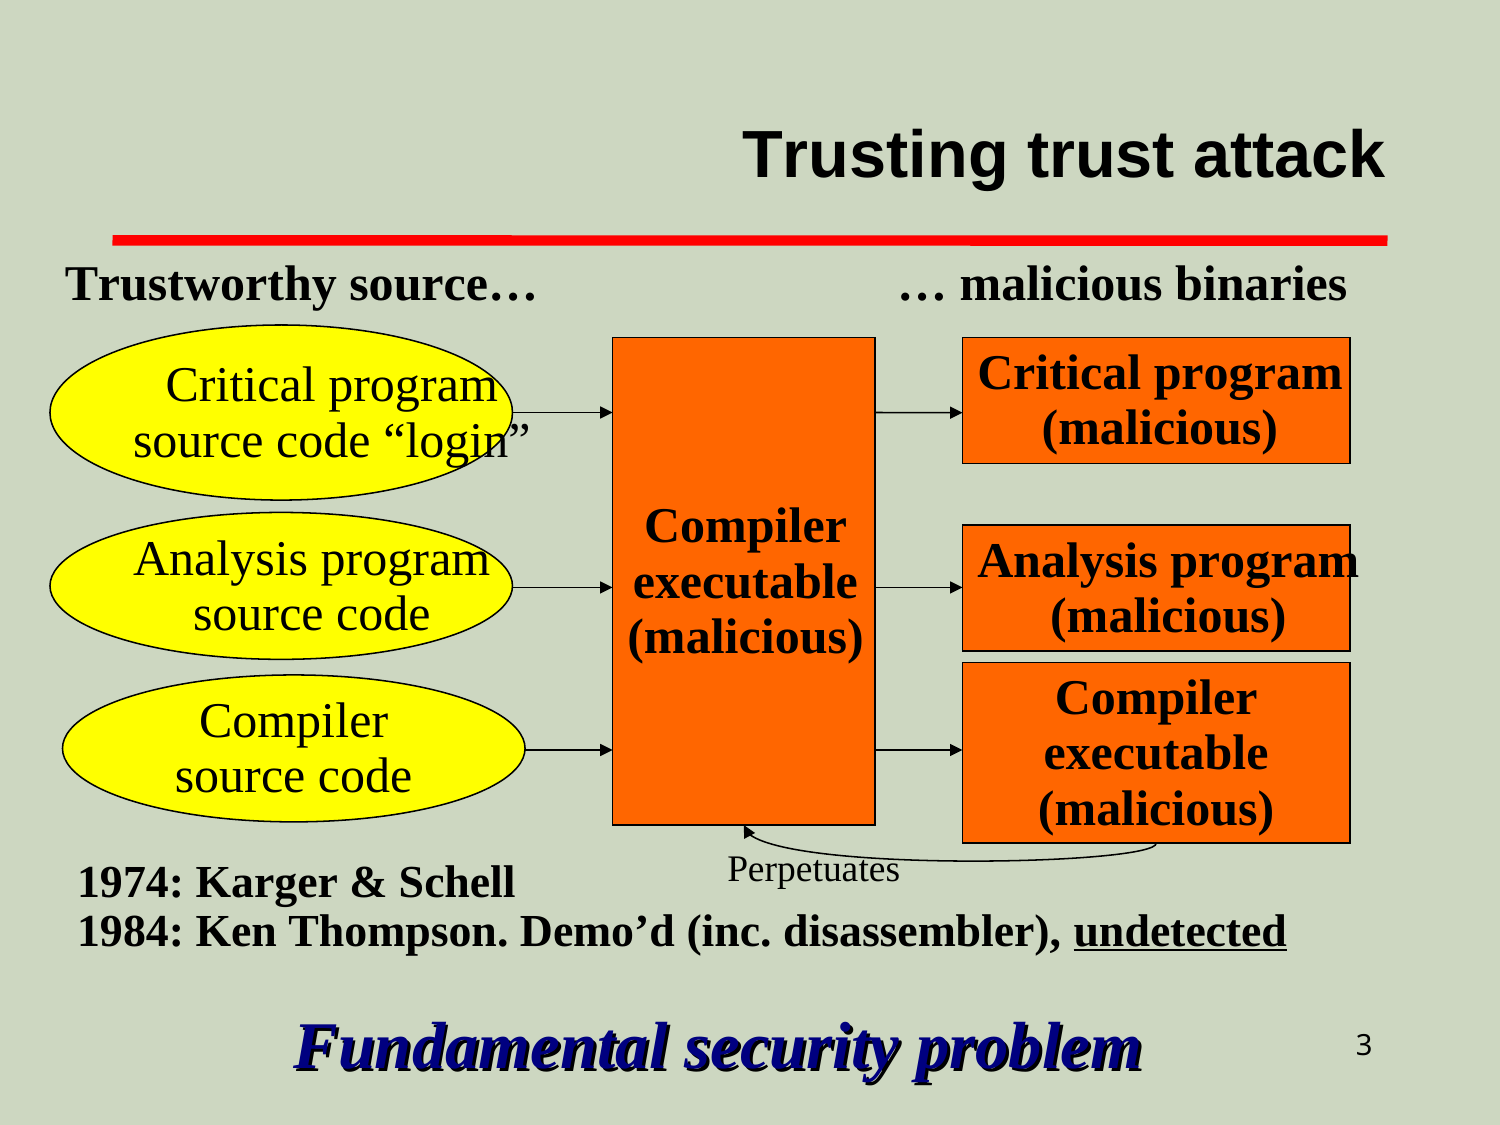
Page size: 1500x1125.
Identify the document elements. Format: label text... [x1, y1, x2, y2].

text_box 1974: Karger & Schell 1984: Ken Thompson. Demo’d (inc. disassembler), undetected Fundamental security problem [62, 849, 1375, 1090]
text_box Compiler executable (malicious) [612, 337, 875, 825]
text_box Analysis program source code [49, 512, 513, 660]
text_box Compiler executable (malicious) [962, 662, 1351, 844]
text_box … malicious binaries [837, 249, 1363, 320]
text_box Compiler source code [62, 674, 526, 822]
text_box Analysis program (malicious) [962, 525, 1351, 652]
text_box Perpetuates [712, 842, 1013, 898]
text_box Trustworthy source… [50, 249, 626, 320]
text_box Critical program source code “login” [49, 324, 513, 501]
title Trusting trust attack [124, 85, 1387, 223]
text_box Critical program (malicious) [962, 337, 1351, 464]
